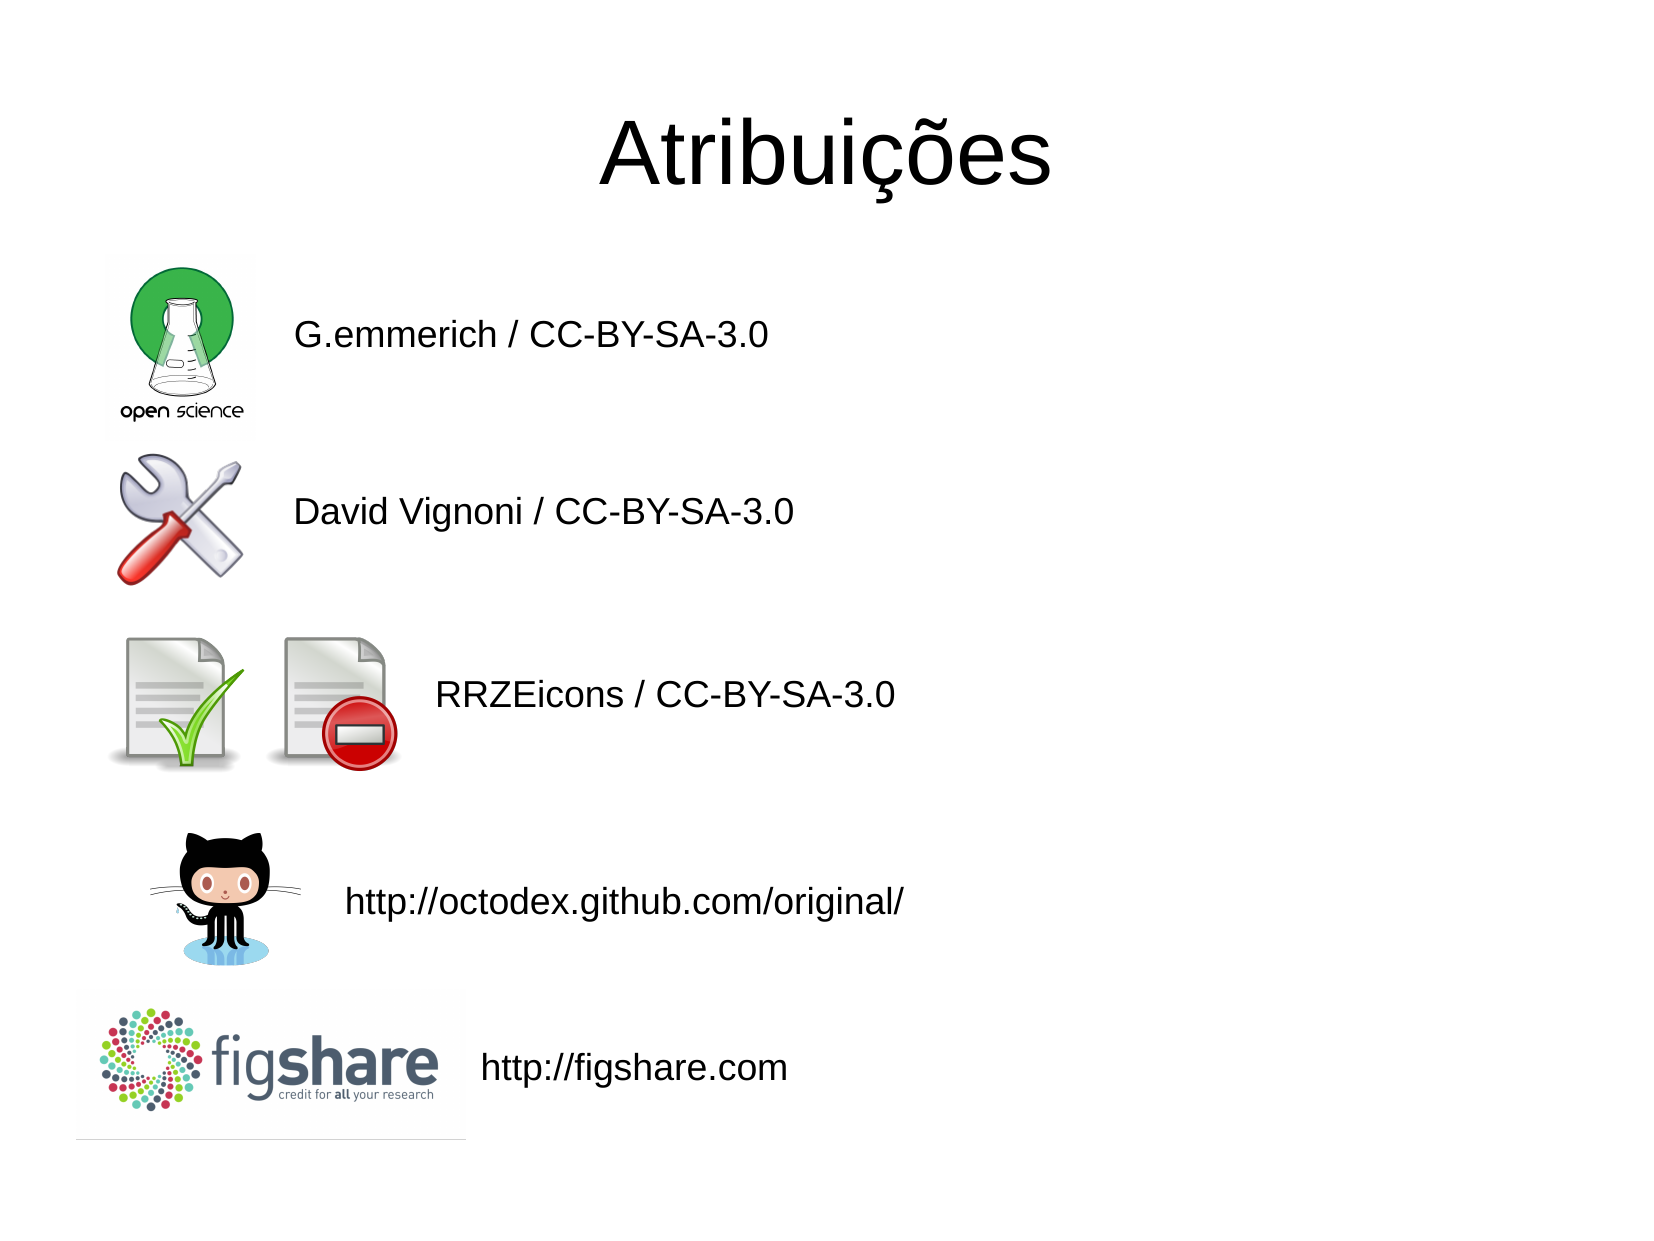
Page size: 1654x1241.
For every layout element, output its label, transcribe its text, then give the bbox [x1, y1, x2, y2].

picture [105, 254, 256, 441]
picture [105, 443, 256, 594]
picture [150, 824, 301, 976]
picture [76, 989, 466, 1141]
picture [263, 629, 406, 781]
picture [105, 629, 249, 781]
text_box http://figshare.com [465, 1038, 804, 1096]
text_box http://octodex.github.com/original/ [330, 873, 920, 931]
text_box G.emmerich / CC-BY-SA-3.0 [279, 305, 785, 363]
title Atribuições [82, 49, 1571, 257]
text_box David Vignoni / CC-BY-SA-3.0 [278, 483, 810, 541]
text_box RRZEicons / CC-BY-SA-3.0 [420, 666, 911, 724]
